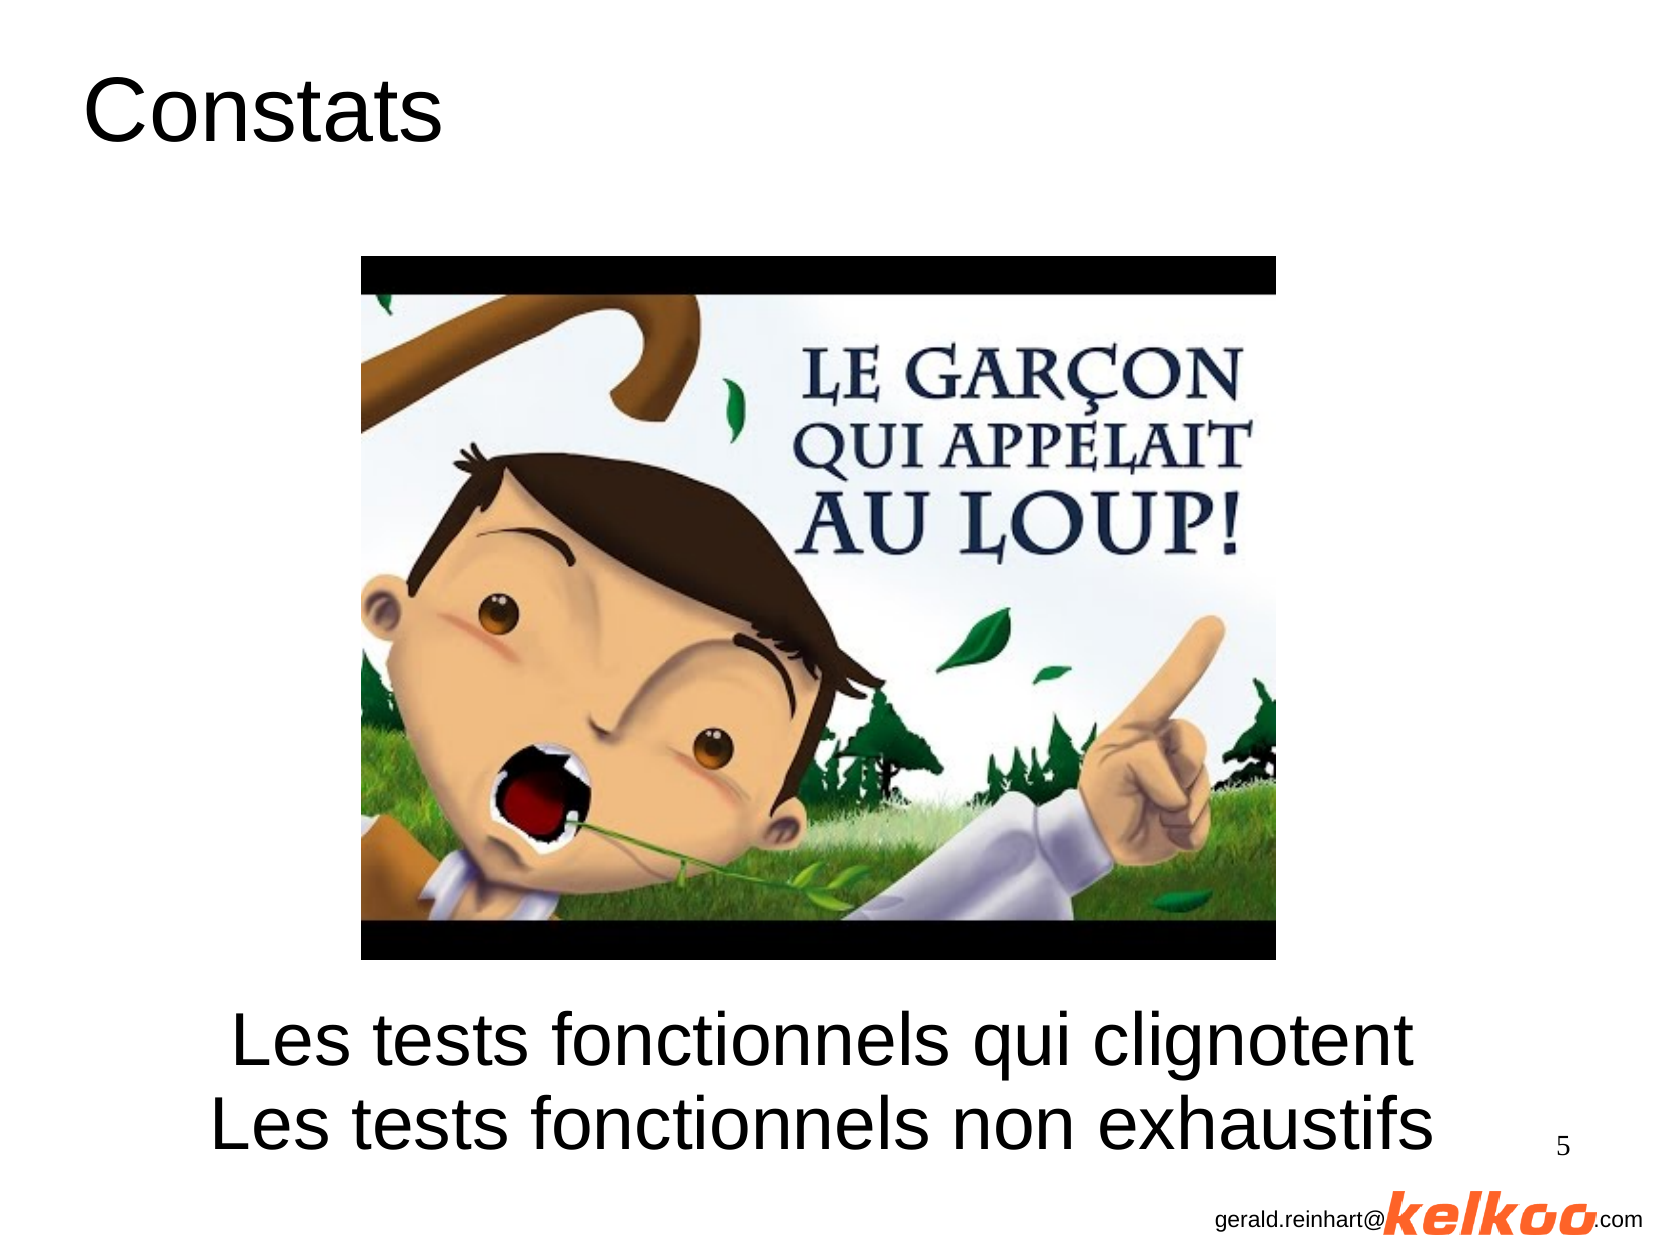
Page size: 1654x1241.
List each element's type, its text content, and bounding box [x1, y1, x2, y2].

title Constats [82, 5, 1571, 213]
picture [361, 256, 1276, 961]
text_box Les tests fonctionnels qui clignotent Les tests fonctionnels non exhaustifs [195, 990, 1451, 1173]
picture [1383, 1191, 1597, 1199]
text_box gerald.reinhart@ .com [1193, 1199, 1654, 1241]
